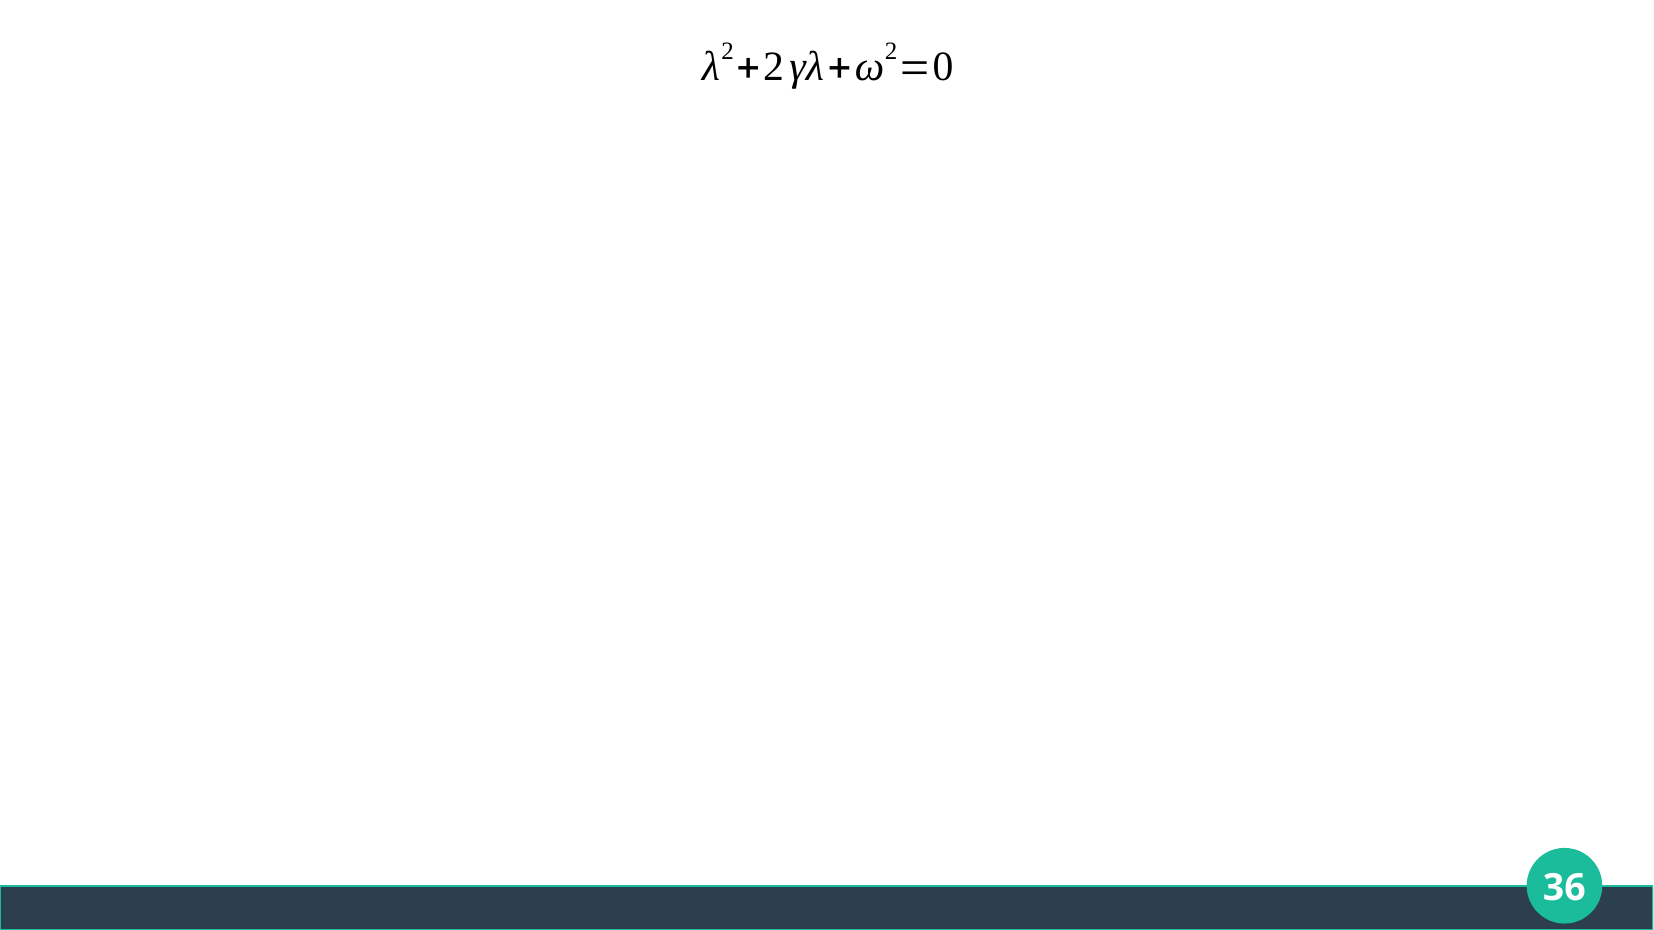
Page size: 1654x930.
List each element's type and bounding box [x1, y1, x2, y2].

chart [698, 36, 955, 89]
